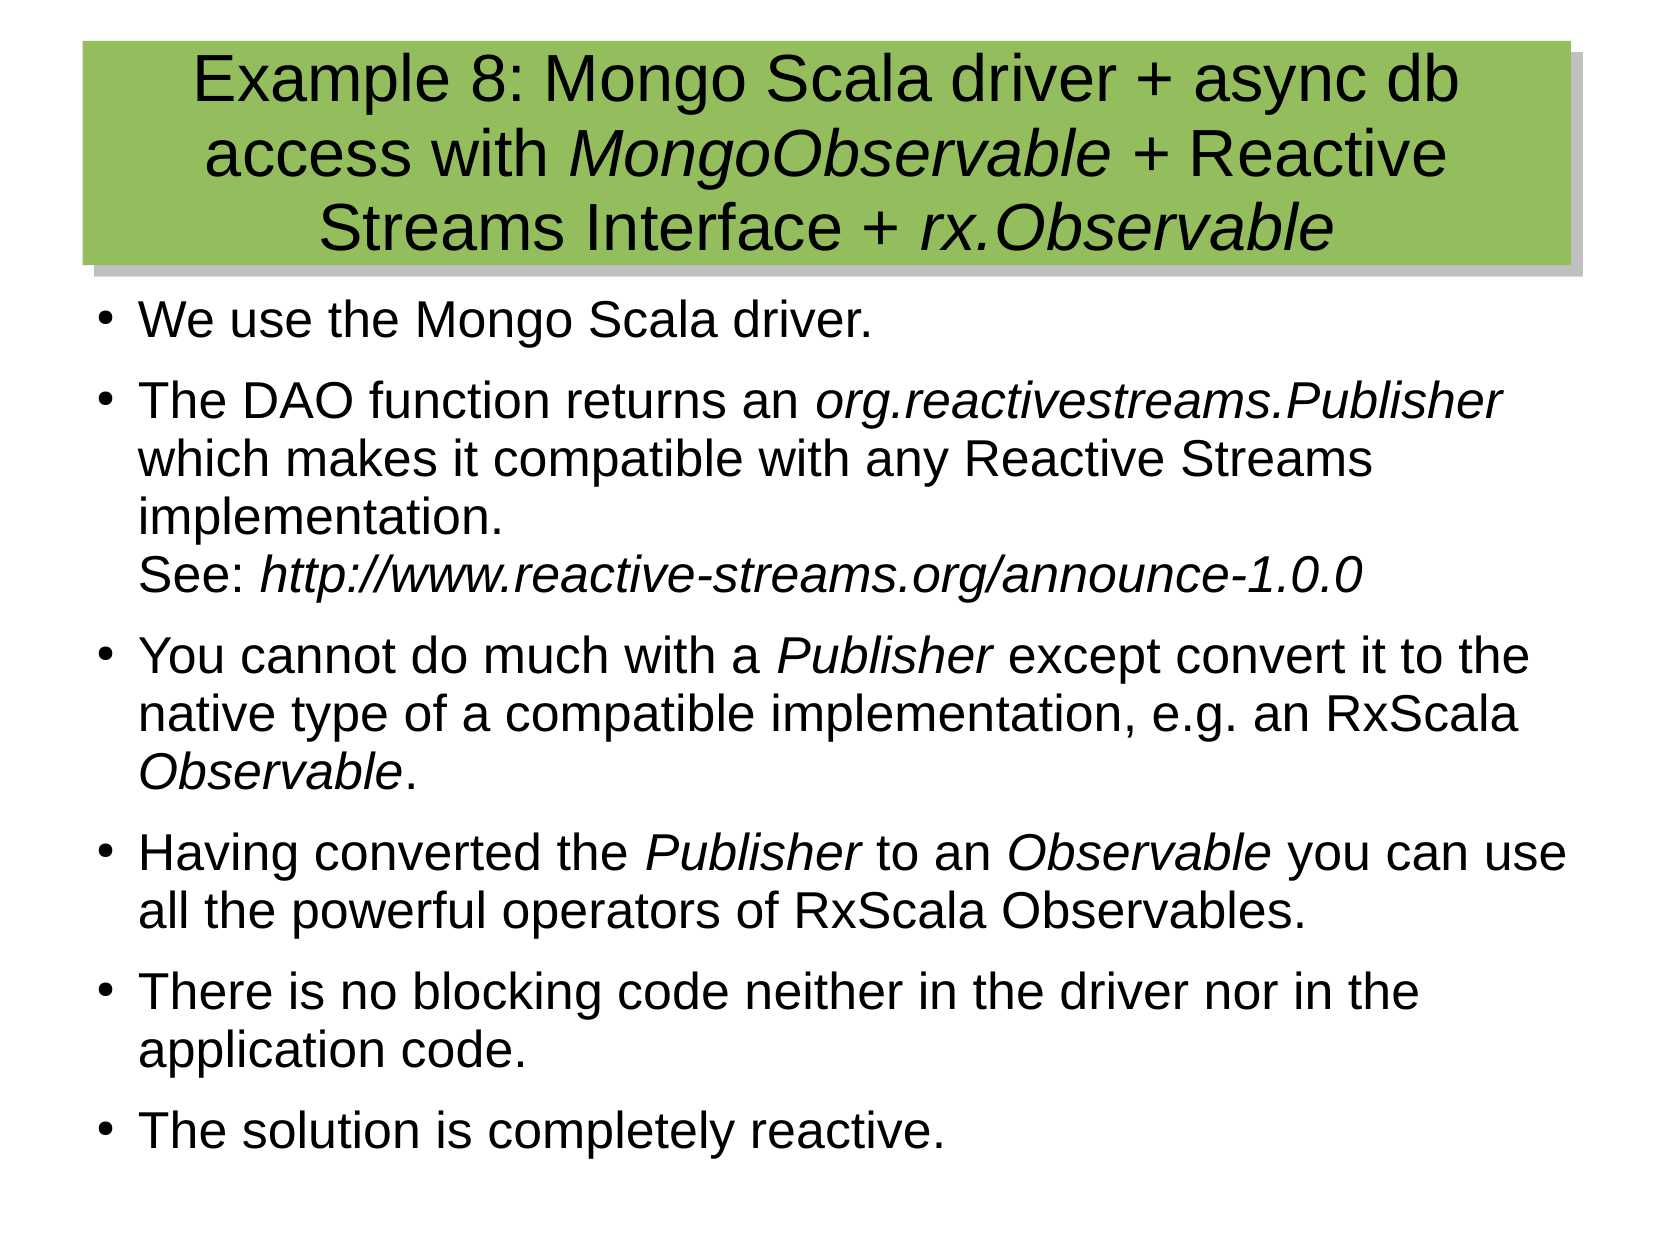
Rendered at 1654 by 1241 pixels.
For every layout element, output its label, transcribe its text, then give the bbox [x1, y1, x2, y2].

list We use the Mongo Scala driver. The DAO function returns an org.reactivestreams.Publisher which makes it compatible with any Reactive Streams implementation. See: http://www.reactive-streams.org/announce-1.0.0 You cannot do much with a Publisher except convert it to the native type of a compatible implementation, e.g. an RxScala Observable. Having converted the Publisher to an Observable you can use all the powerful operators of RxScala Observables. There is no blocking code neither in the driver nor in the application code. The solution is completely reactive. [82, 290, 1571, 1170]
title Example 8: Mongo Scala driver + async db access with MongoObservable + Reactive Streams Interface + rx.Observable [82, 41, 1571, 265]
